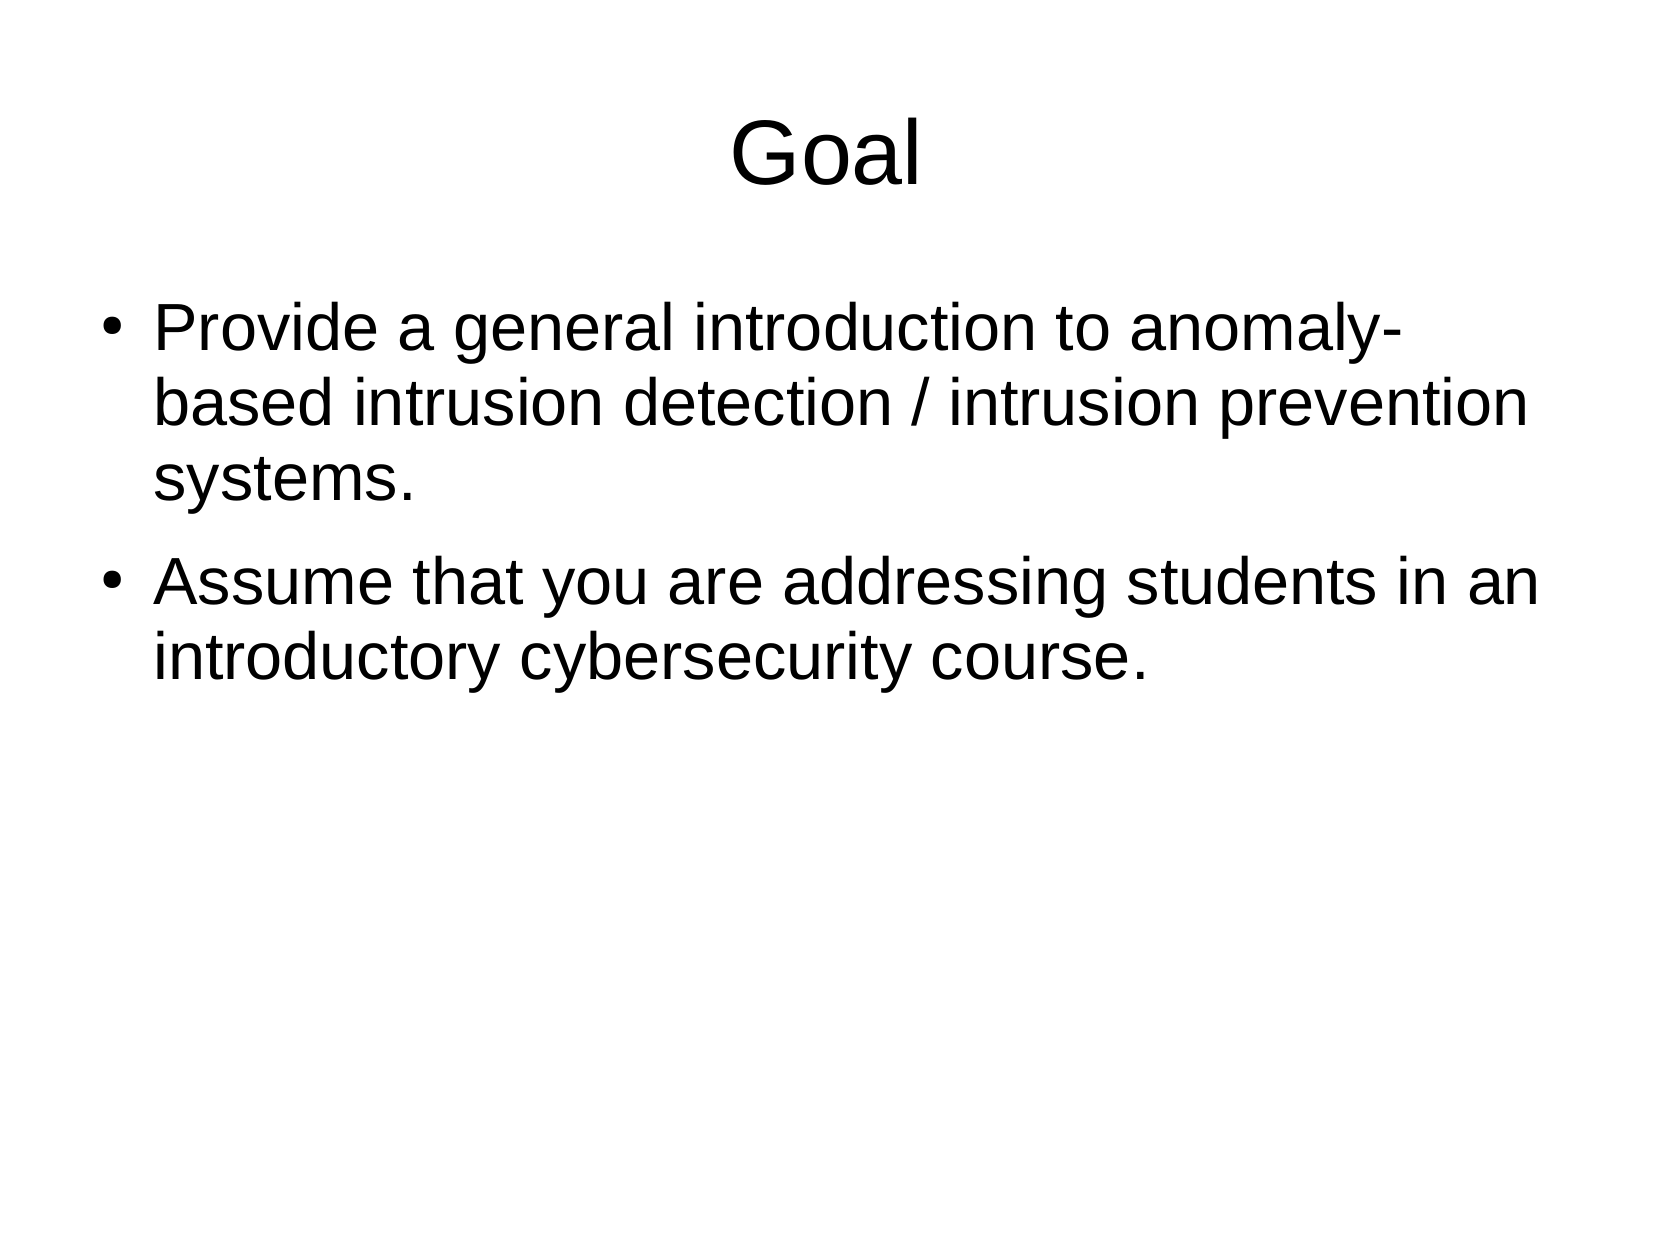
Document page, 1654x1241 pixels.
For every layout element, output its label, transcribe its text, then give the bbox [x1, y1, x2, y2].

title Goal [82, 49, 1571, 257]
list Provide a general introduction to anomaly-based intrusion detection / intrusion prevention systems. Assume that you are addressing students in an introductory cybersecurity course. [82, 290, 1571, 1010]
